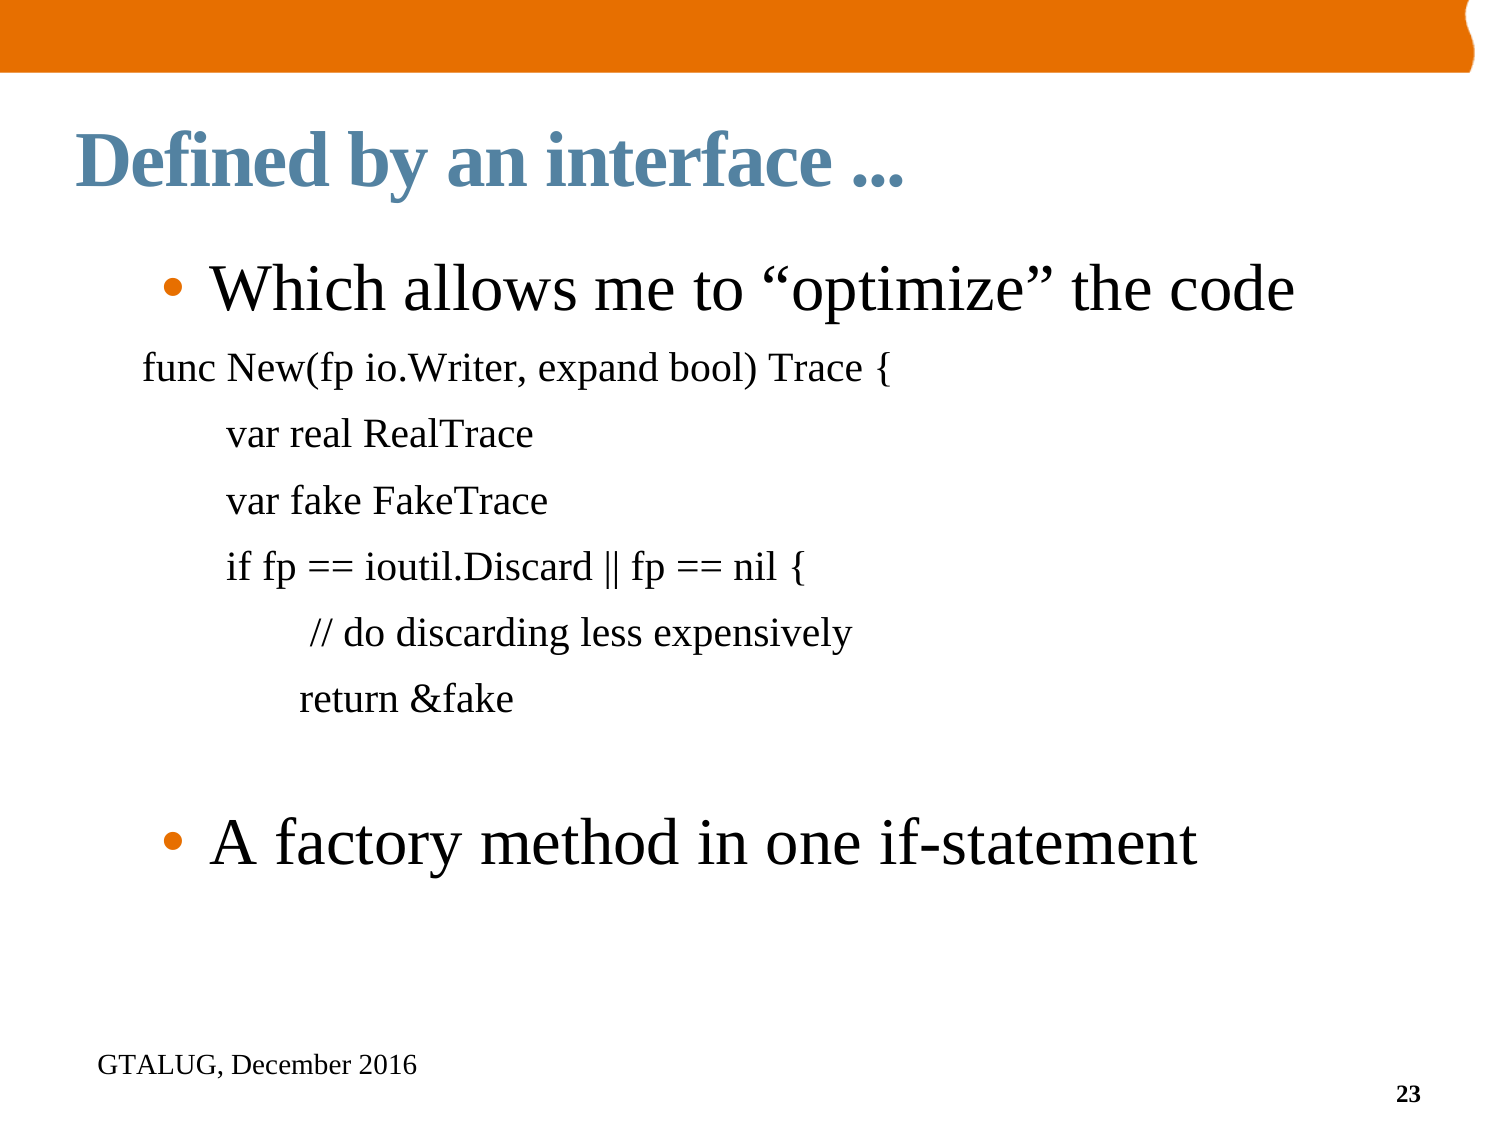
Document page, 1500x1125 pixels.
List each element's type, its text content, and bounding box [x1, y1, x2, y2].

list Which allows me to “optimize” the code func New(fp io.Writer, expand bool) Trace { var real RealTrace var fake FakeTrace if fp == ioutil.Discard || fp == nil { // do discarding less expensively return &fake A factory method in one if-statement [67, 260, 1405, 1057]
picture [0, 0, 1500, 75]
title Defined by an interface ... [75, 122, 1438, 228]
